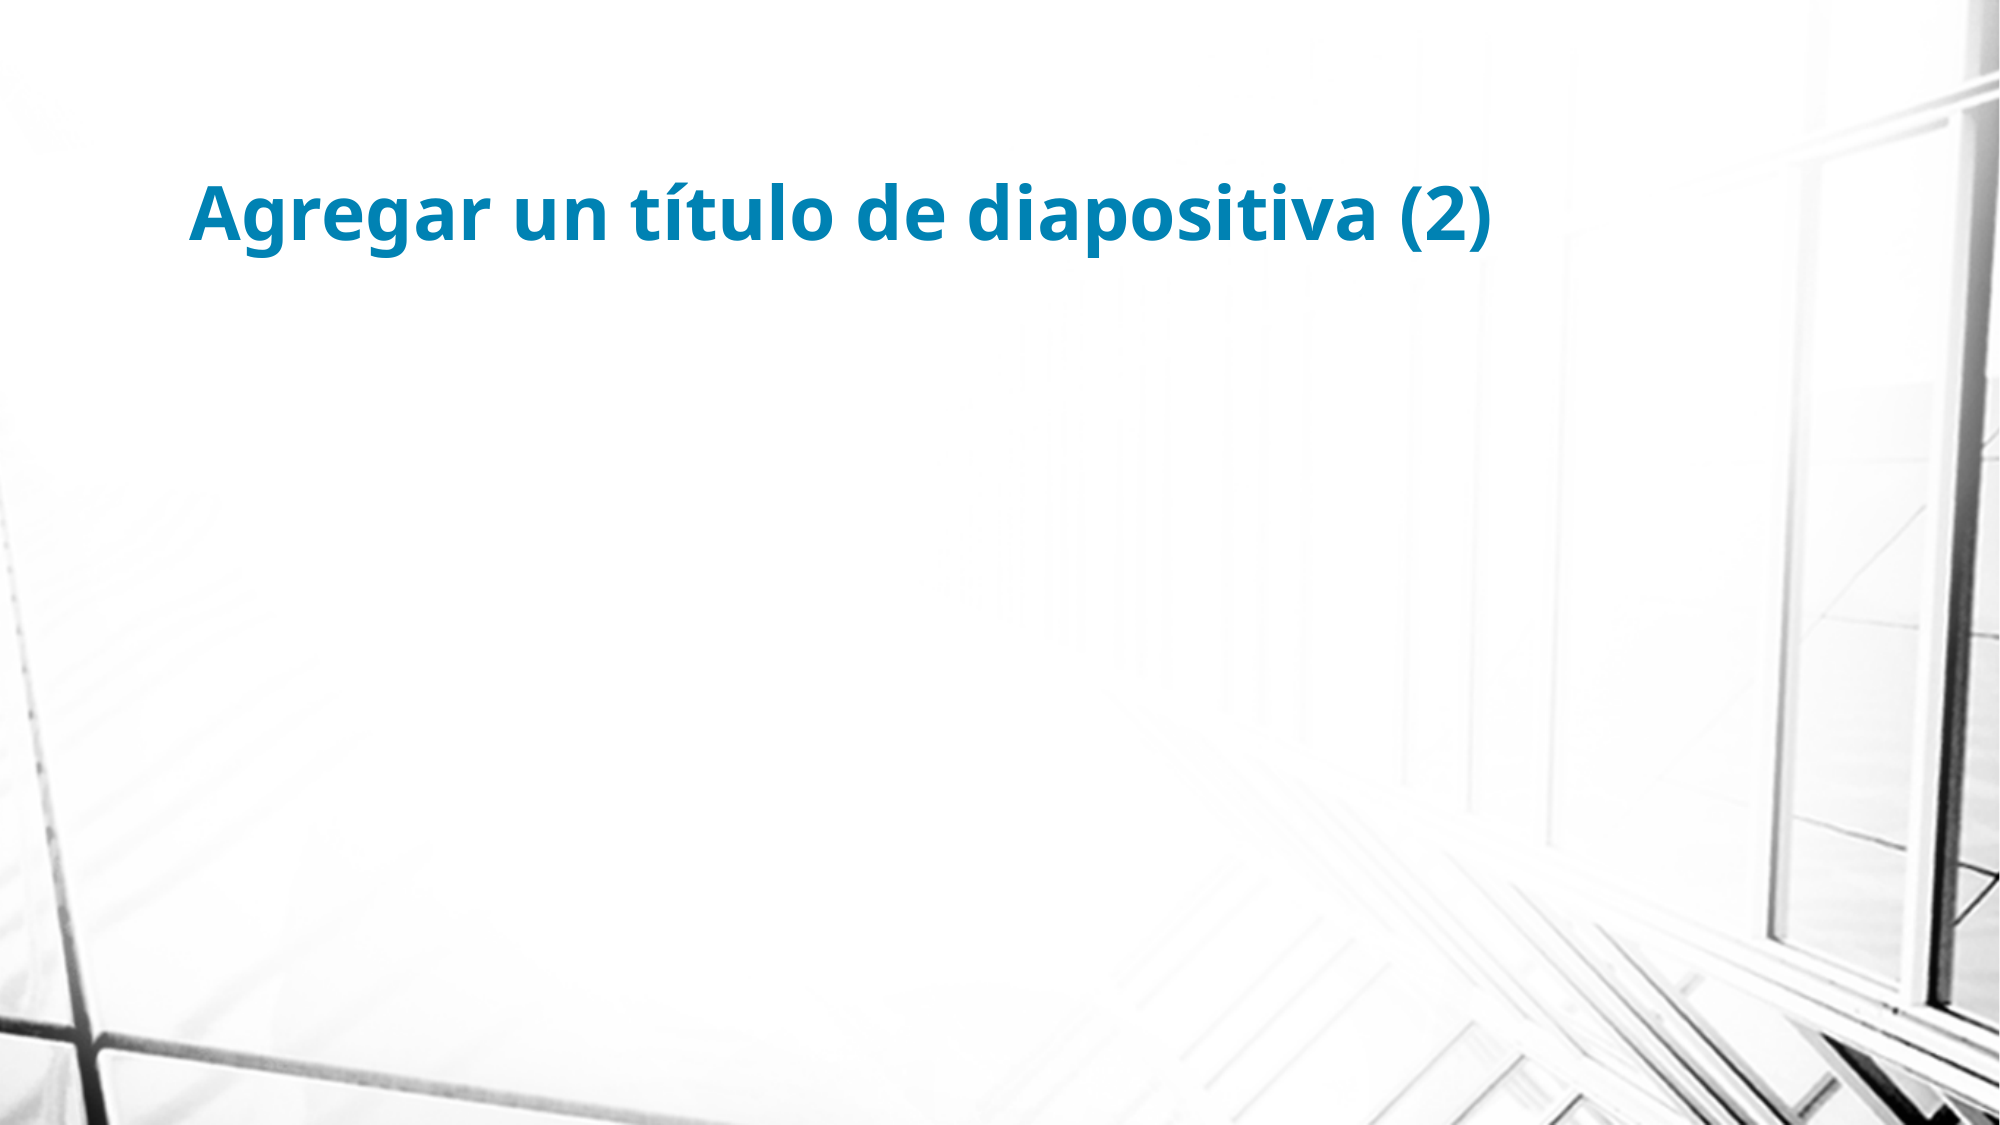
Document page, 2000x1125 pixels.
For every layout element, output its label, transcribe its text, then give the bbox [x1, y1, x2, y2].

picture [0, 0, 2000, 1125]
title Agregar un título de diapositiva (2) [174, 87, 1600, 263]
